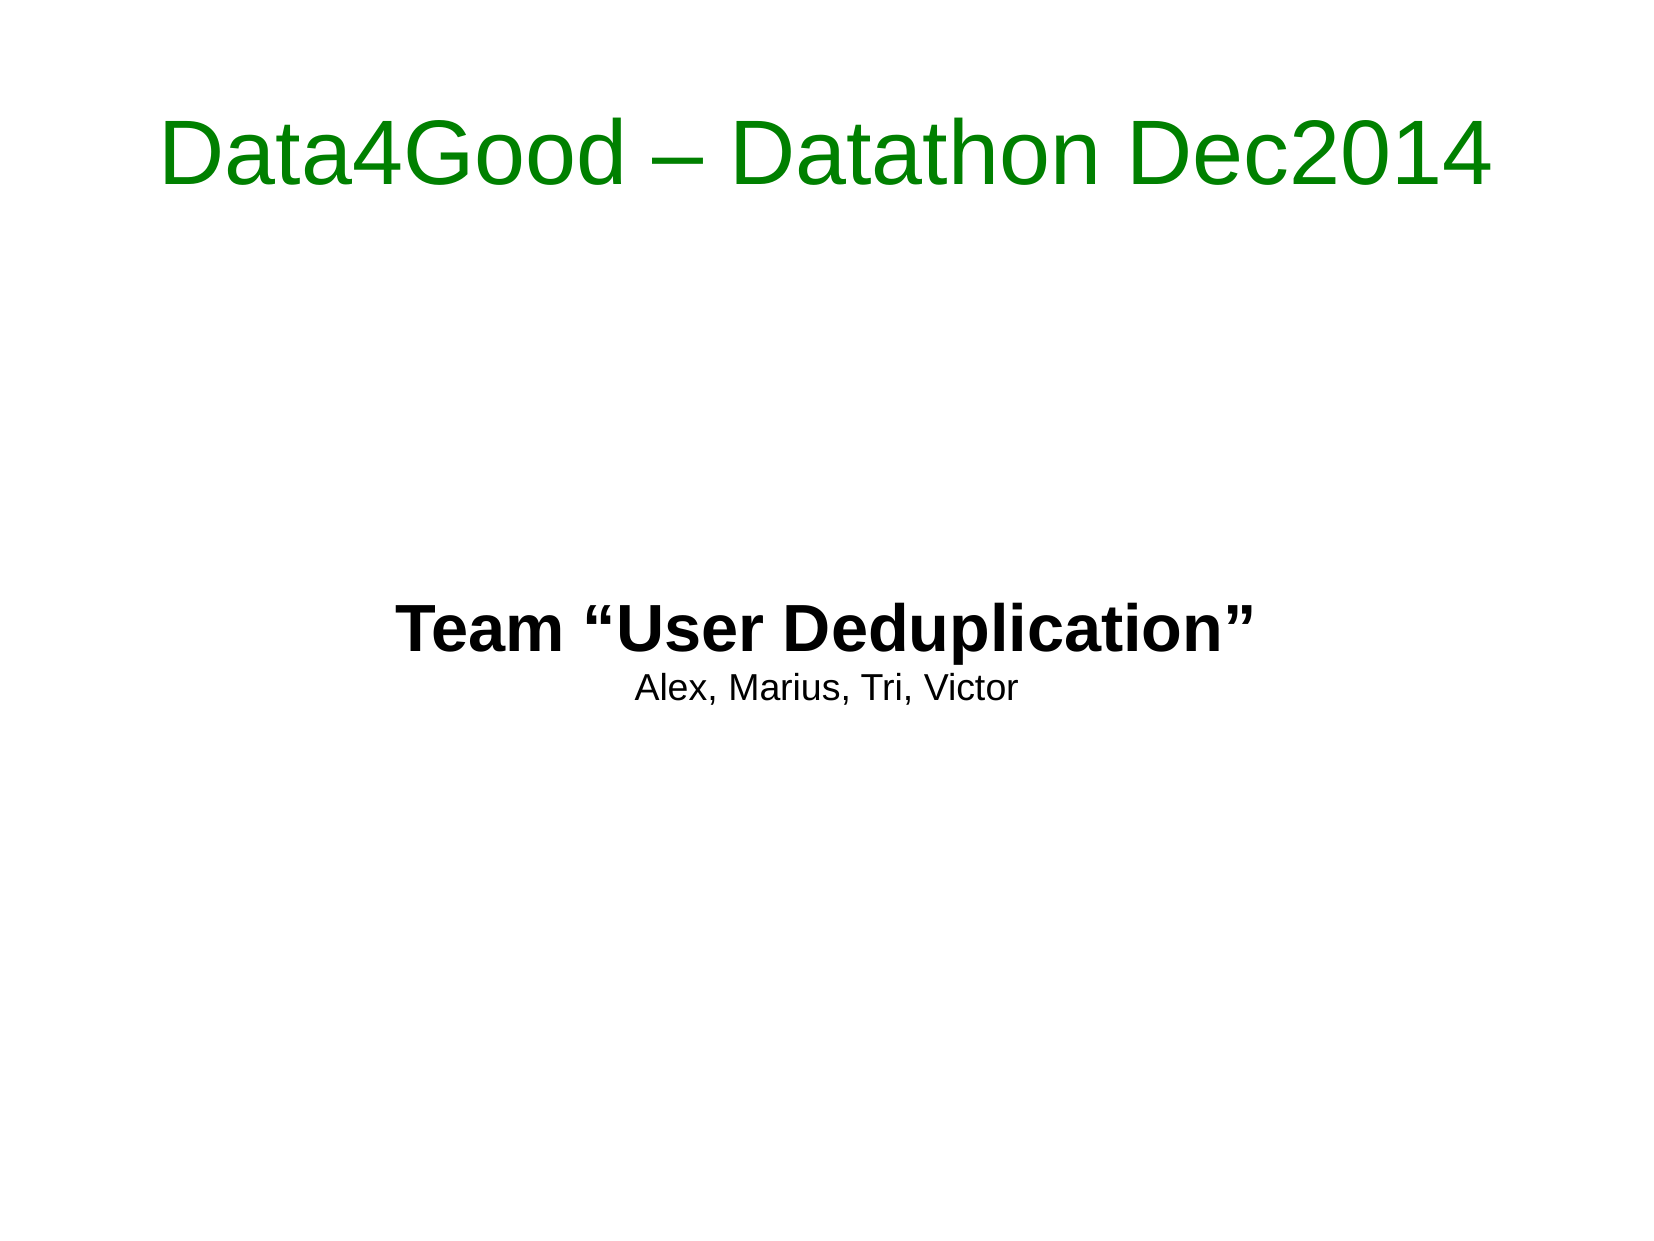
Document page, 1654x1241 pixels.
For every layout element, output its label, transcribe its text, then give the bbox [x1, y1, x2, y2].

subtitle Team “User Deduplication” Alex, Marius, Tri, Victor [82, 290, 1571, 1010]
title Data4Good – Datathon Dec2014 [82, 49, 1571, 257]
